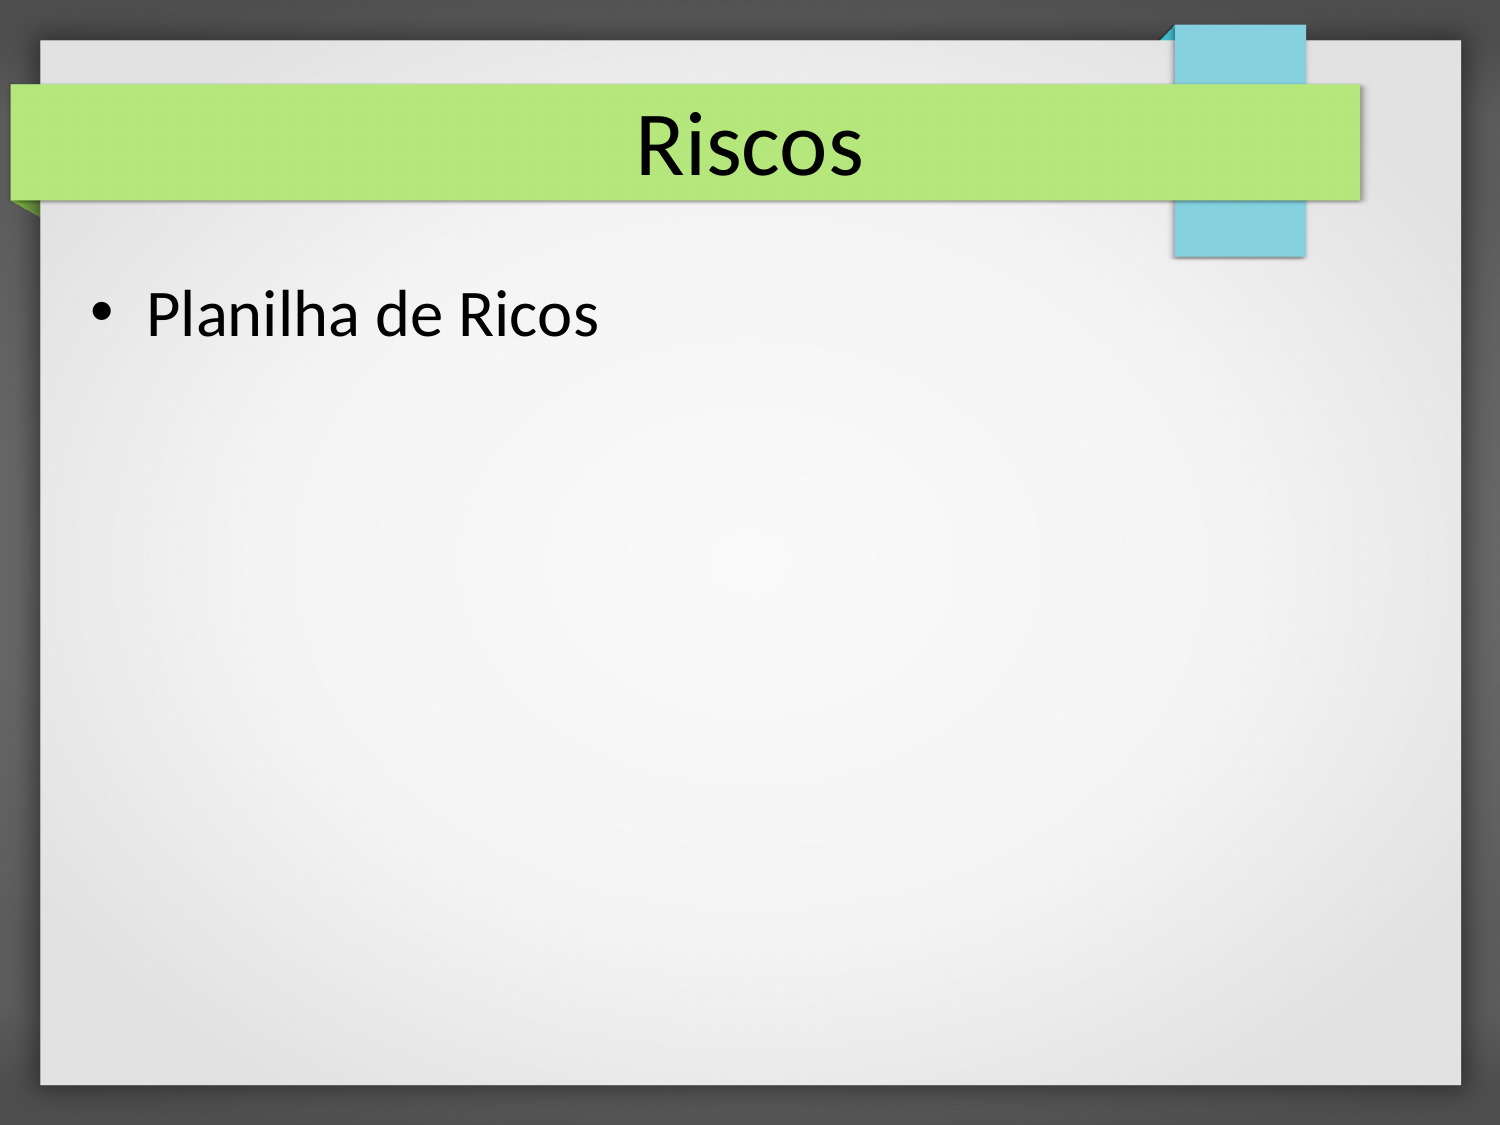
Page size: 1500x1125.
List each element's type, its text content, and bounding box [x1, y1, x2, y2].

list Planilha de Ricos [75, 262, 1425, 1005]
picture [0, 0, 1500, 1125]
title Riscos [75, 45, 1425, 233]
